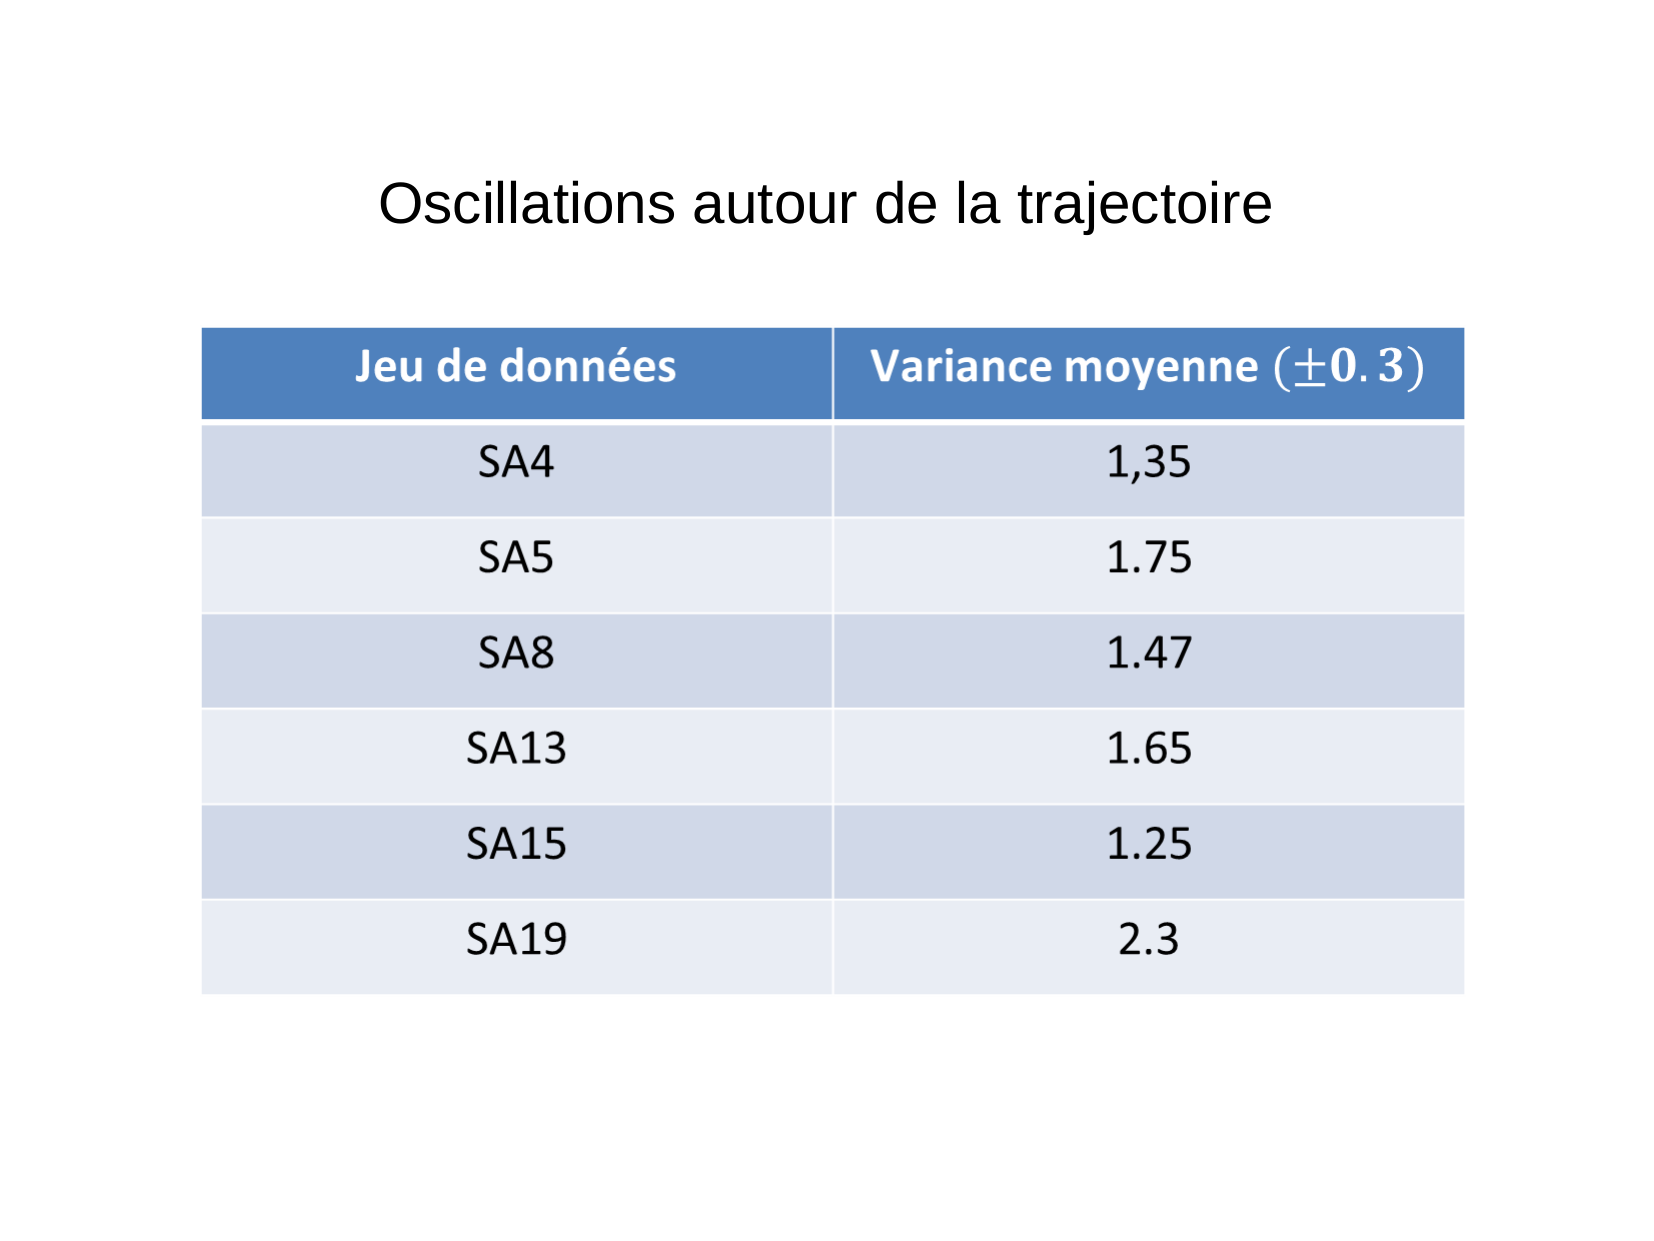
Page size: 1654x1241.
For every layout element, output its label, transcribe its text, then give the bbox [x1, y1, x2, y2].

picture [200, 320, 1466, 999]
text_box Oscillations autour de la trajectoire [233, 157, 1421, 244]
